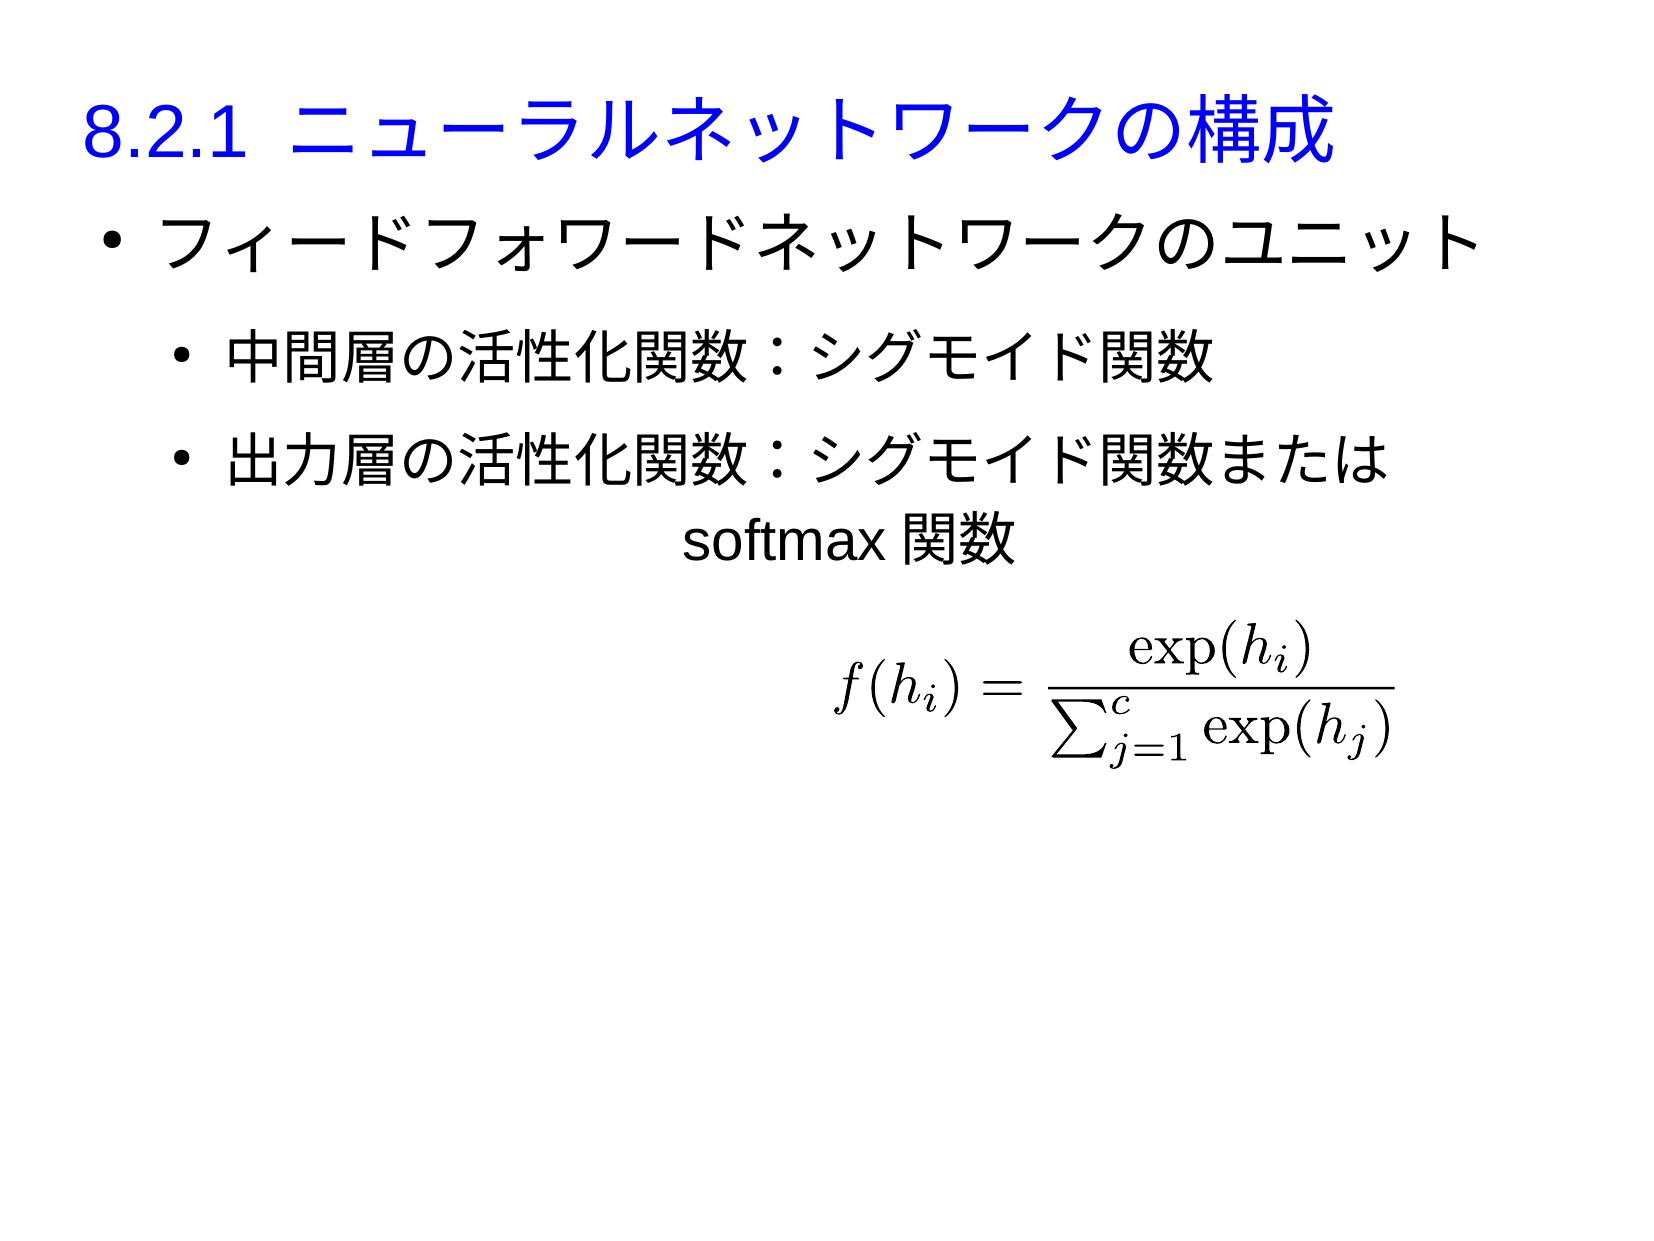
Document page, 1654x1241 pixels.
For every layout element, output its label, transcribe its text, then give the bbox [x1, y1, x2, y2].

text_box [830, 619, 1395, 769]
title 8.2.1 ニューラルネットワークの構成 [82, 49, 1571, 196]
list フィードフォワードネットワークのユニット 中間層の活性化関数：シグモイド関数 出力層の活性化関数：シグモイド関数または softmax関数 [82, 196, 1571, 916]
